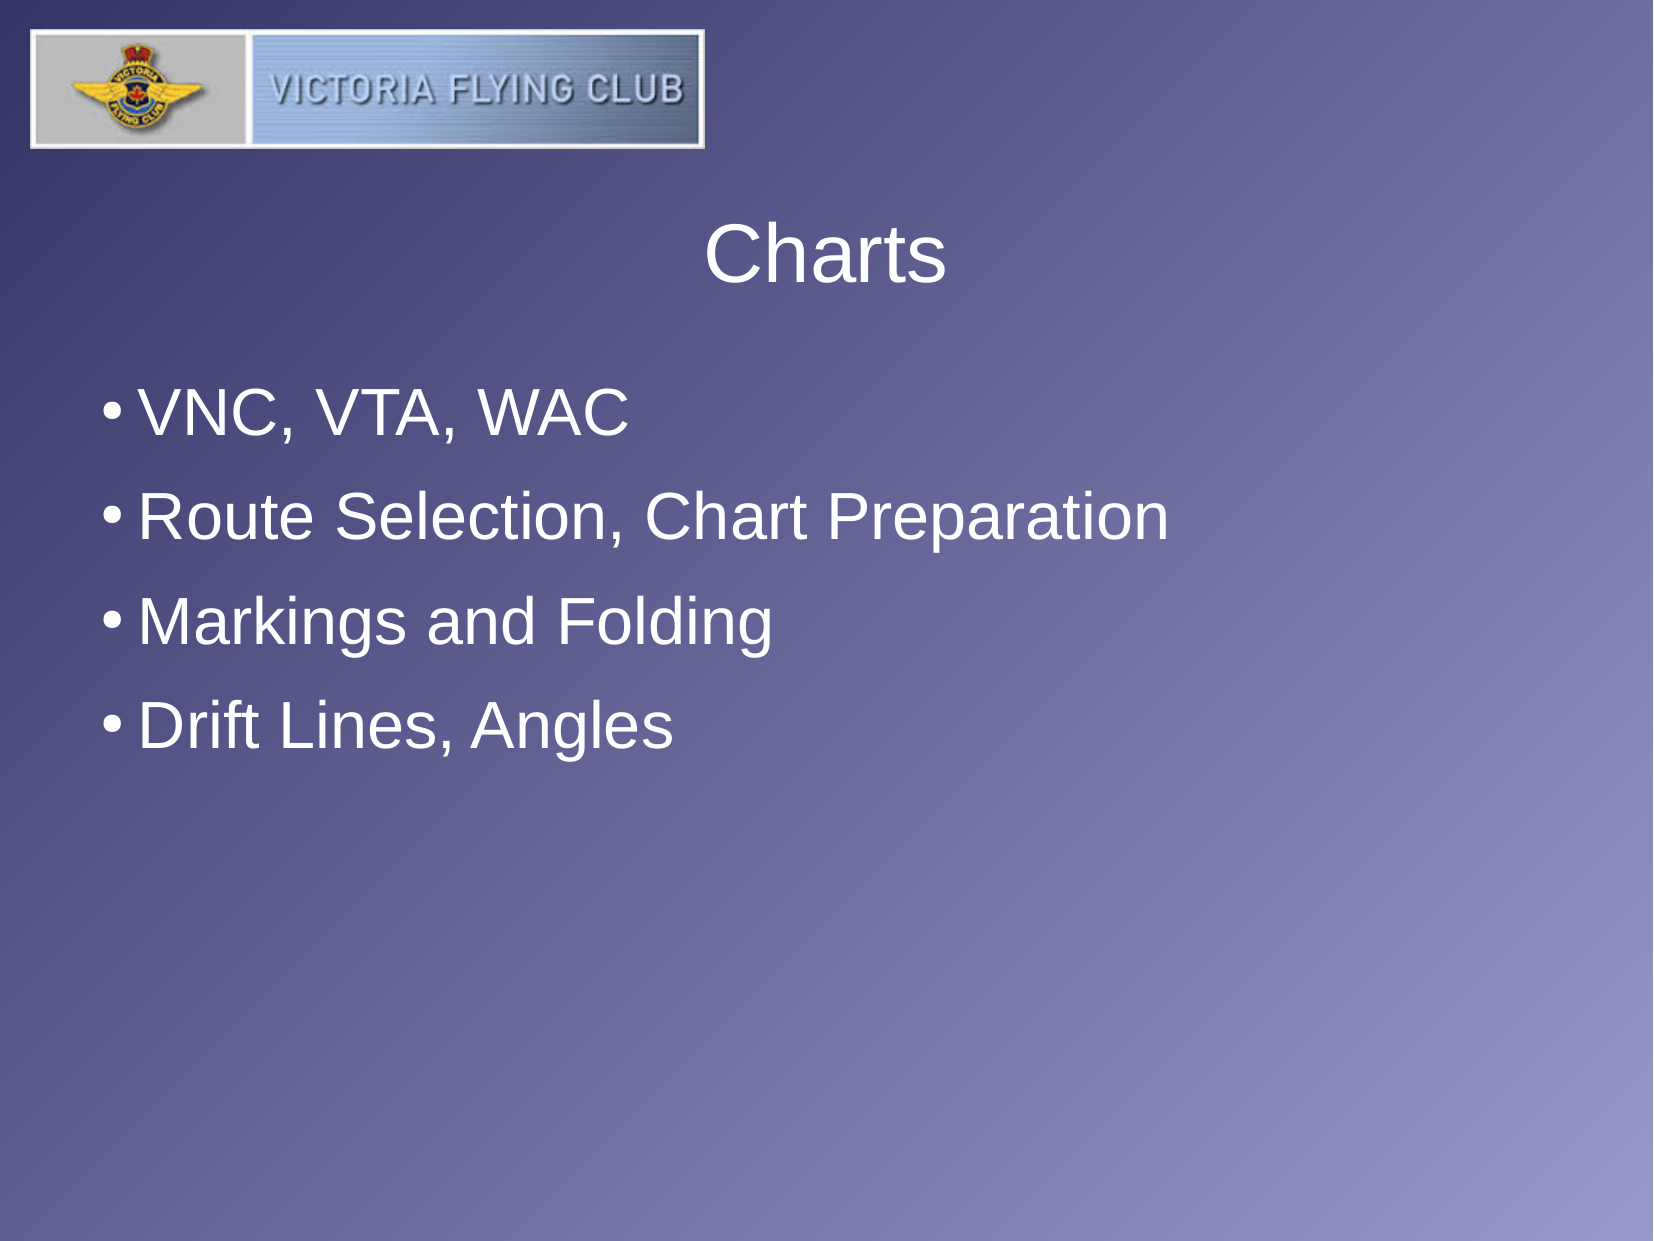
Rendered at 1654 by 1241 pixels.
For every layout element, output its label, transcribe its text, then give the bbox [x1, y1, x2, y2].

picture [30, 29, 705, 149]
title Charts [82, 150, 1571, 358]
list VNC, VTA, WAC Route Selection, Chart Preparation Markings and Folding Drift Lines, Angles [82, 375, 1571, 1095]
